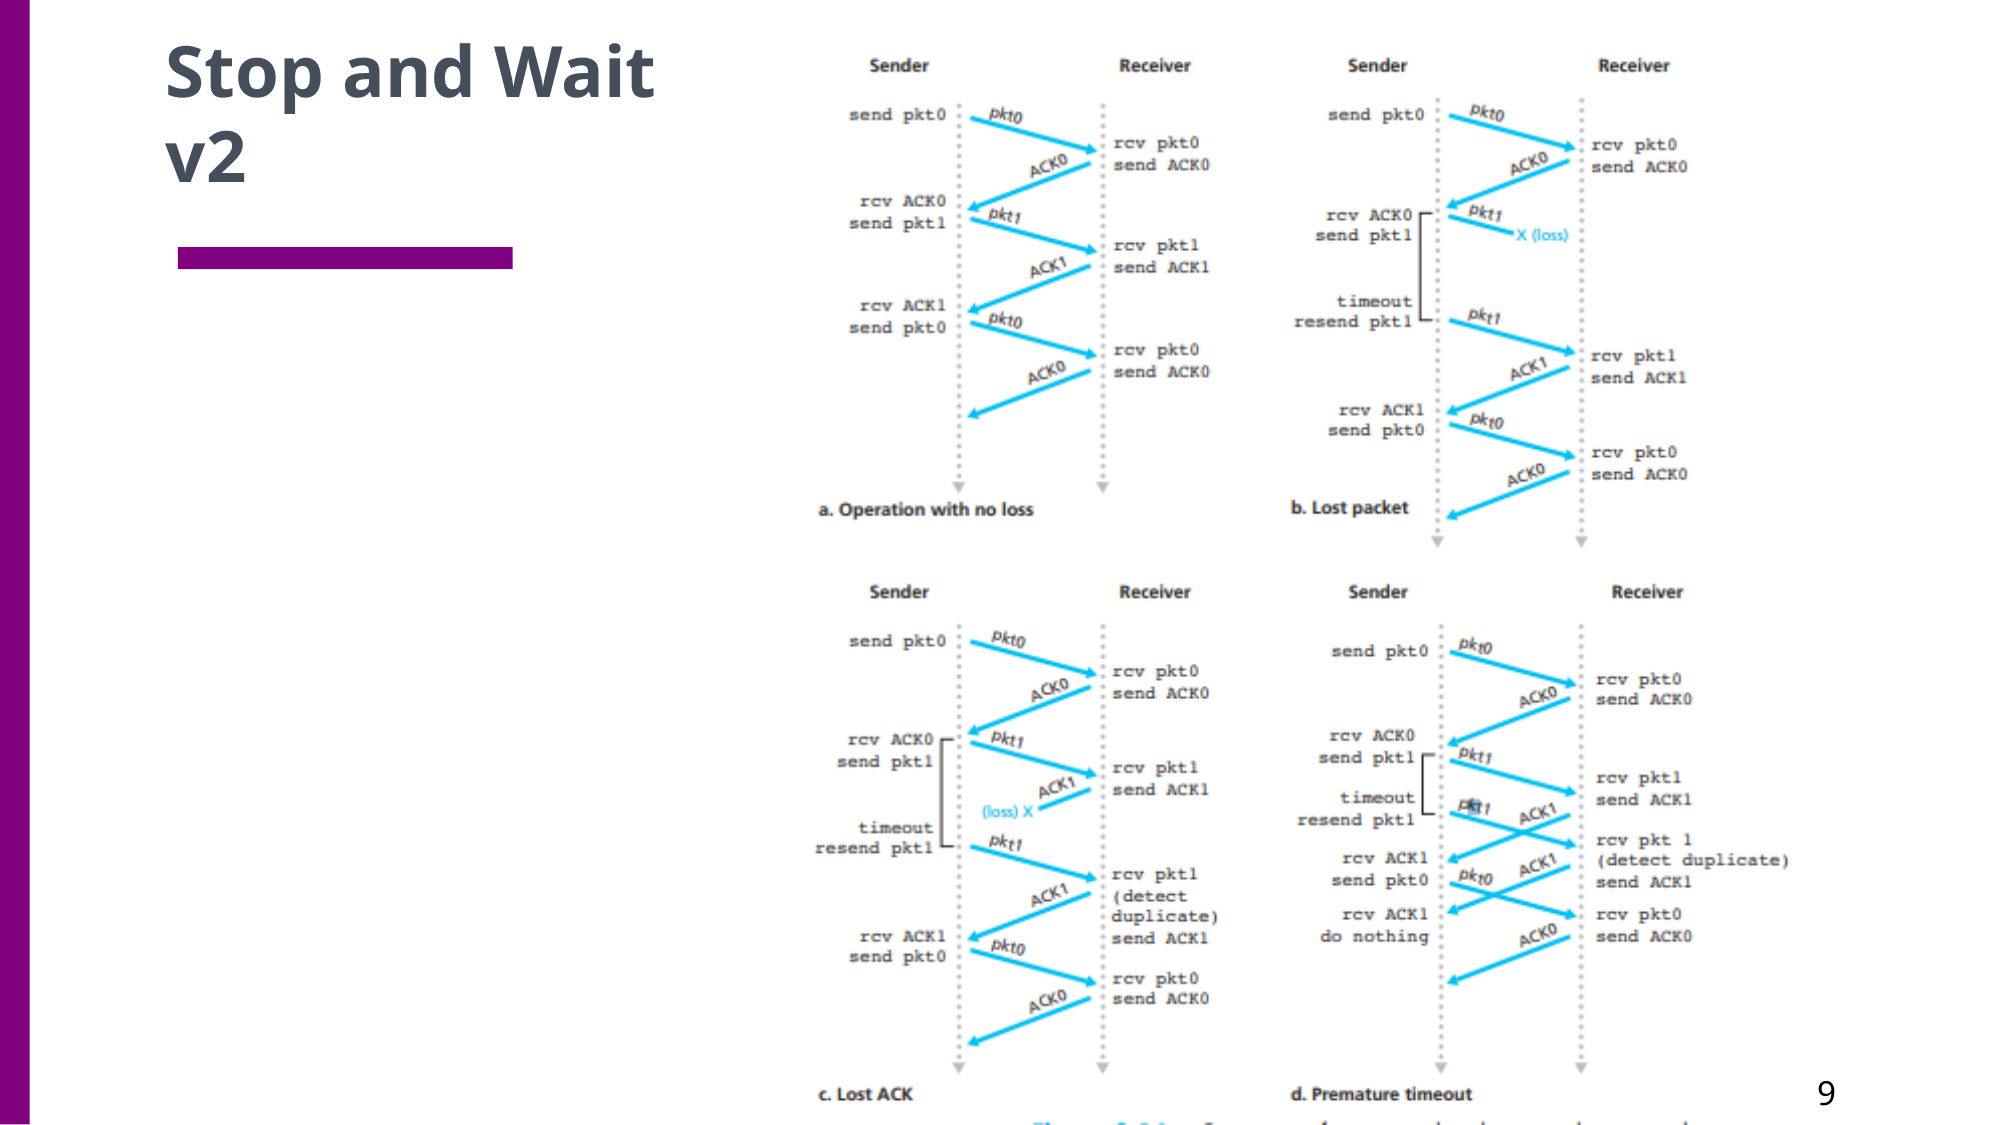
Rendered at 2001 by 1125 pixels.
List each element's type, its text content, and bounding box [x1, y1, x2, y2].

text_box Stop and Wait v2 [151, 0, 1849, 212]
picture [795, 18, 1816, 1125]
